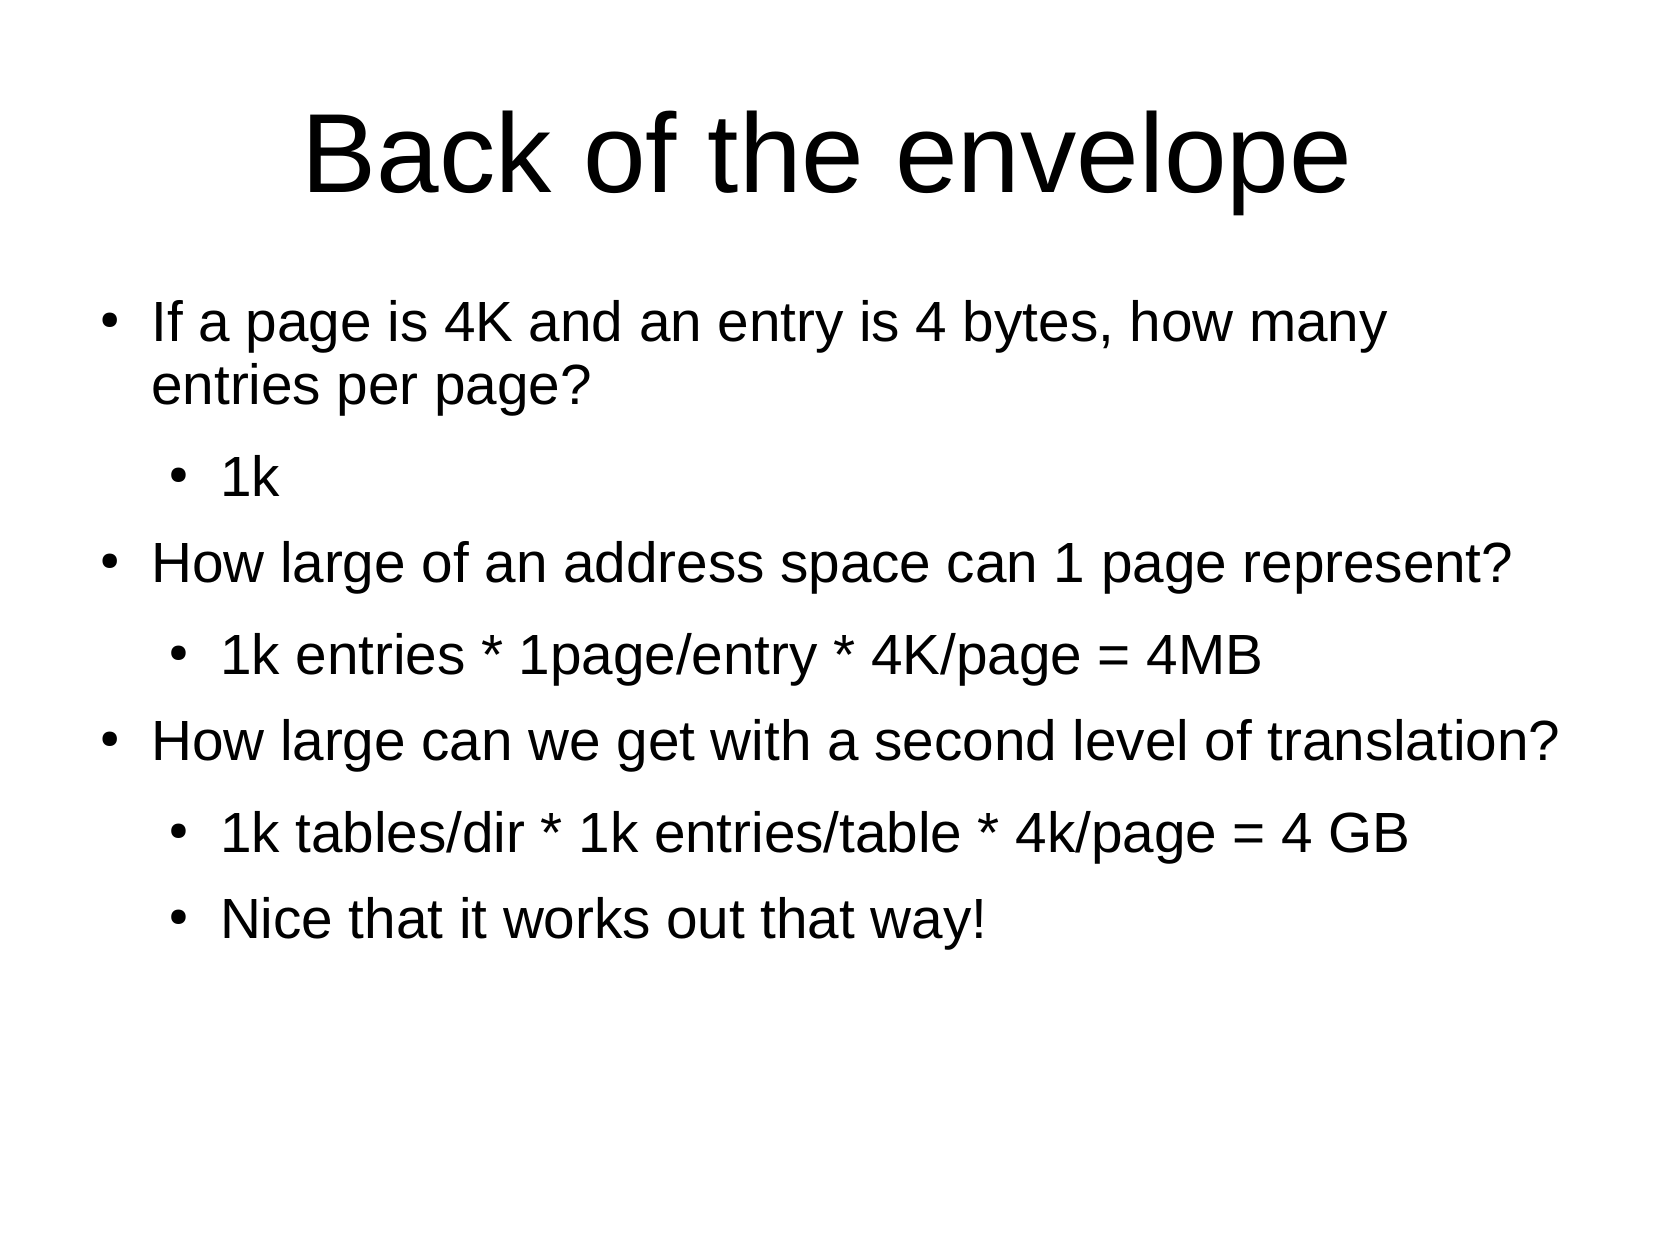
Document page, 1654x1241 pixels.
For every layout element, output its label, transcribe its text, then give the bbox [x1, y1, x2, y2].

list If a page is 4K and an entry is 4 bytes, how many entries per page? 1k How large of an address space can 1 page represent? 1k entries * 1page/entry * 4K/page = 4MB How large can we get with a second level of translation? 1k tables/dir * 1k entries/table * 4k/page = 4 GB Nice that it works out that way! [82, 290, 1571, 1010]
title Back of the envelope [82, 49, 1571, 257]
